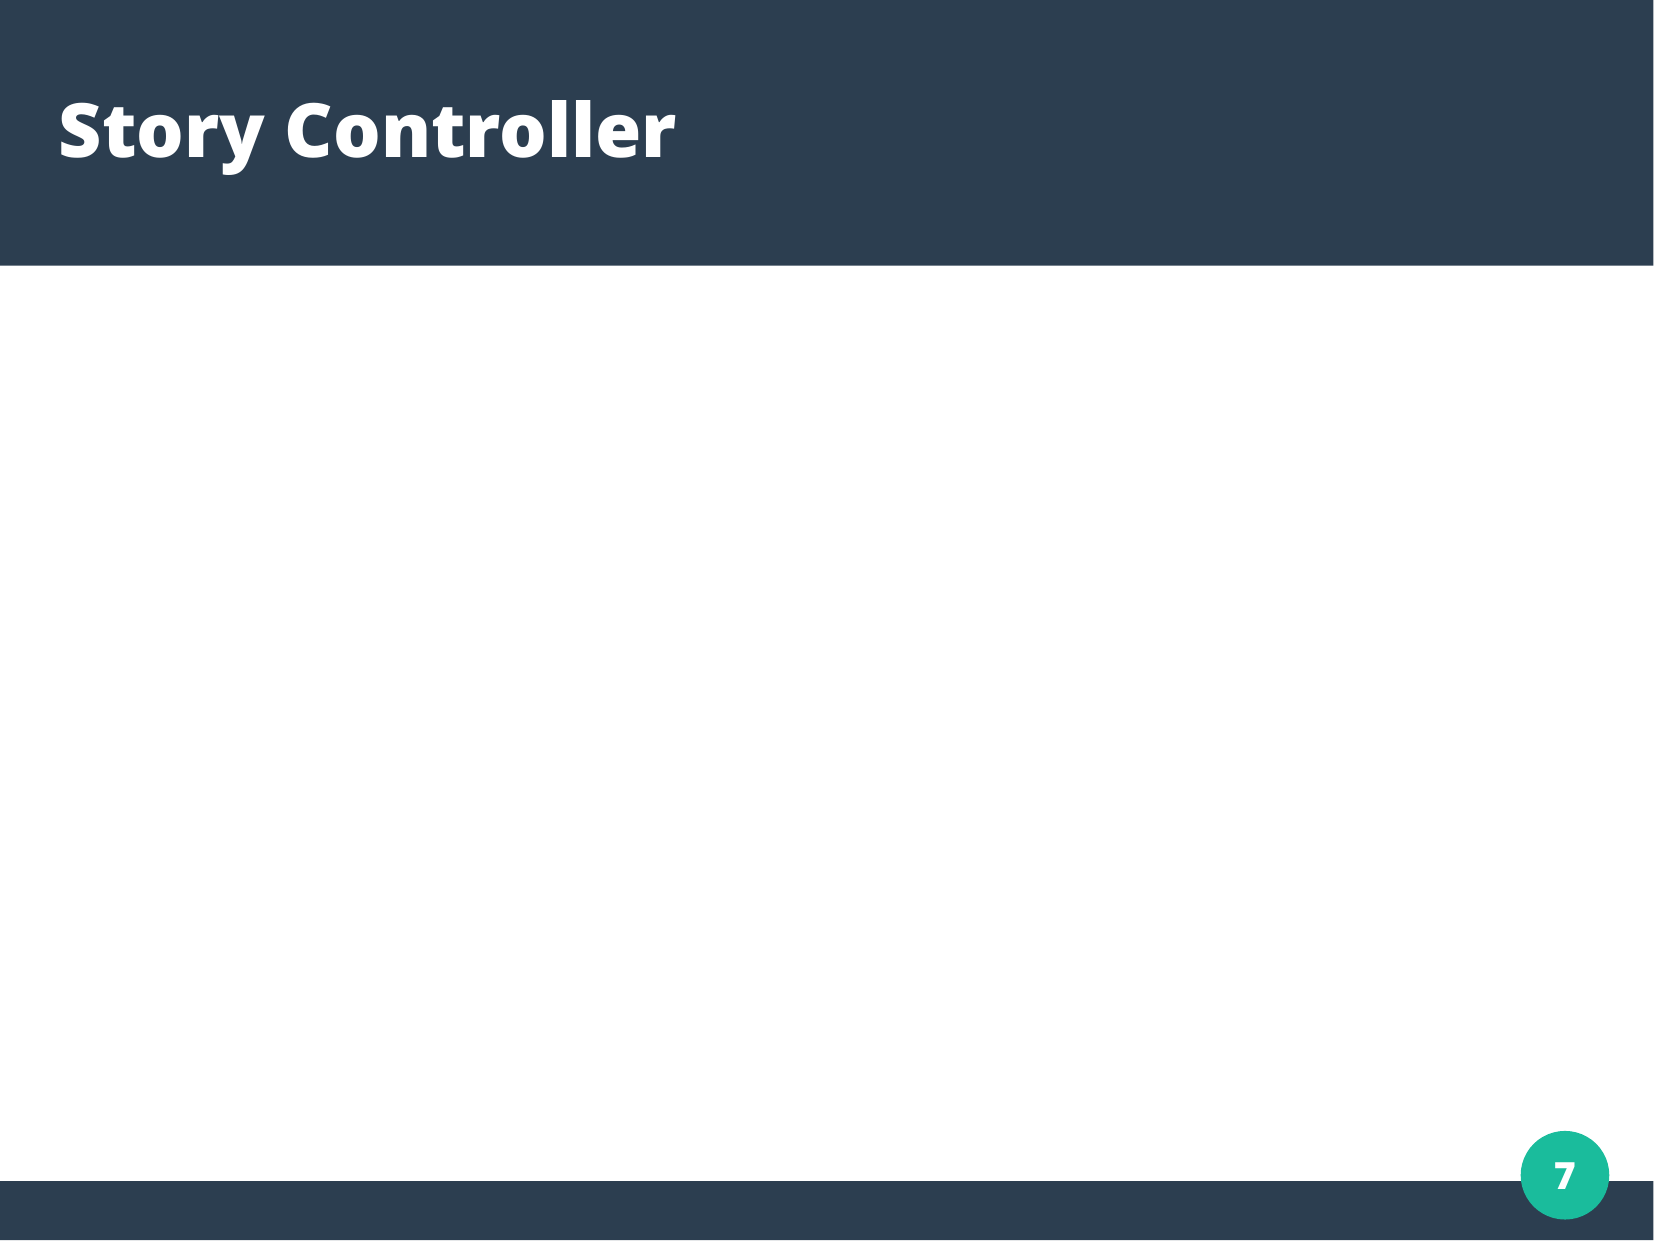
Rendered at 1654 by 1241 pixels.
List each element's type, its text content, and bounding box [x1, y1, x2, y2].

title Story Controller [59, 49, 1595, 207]
